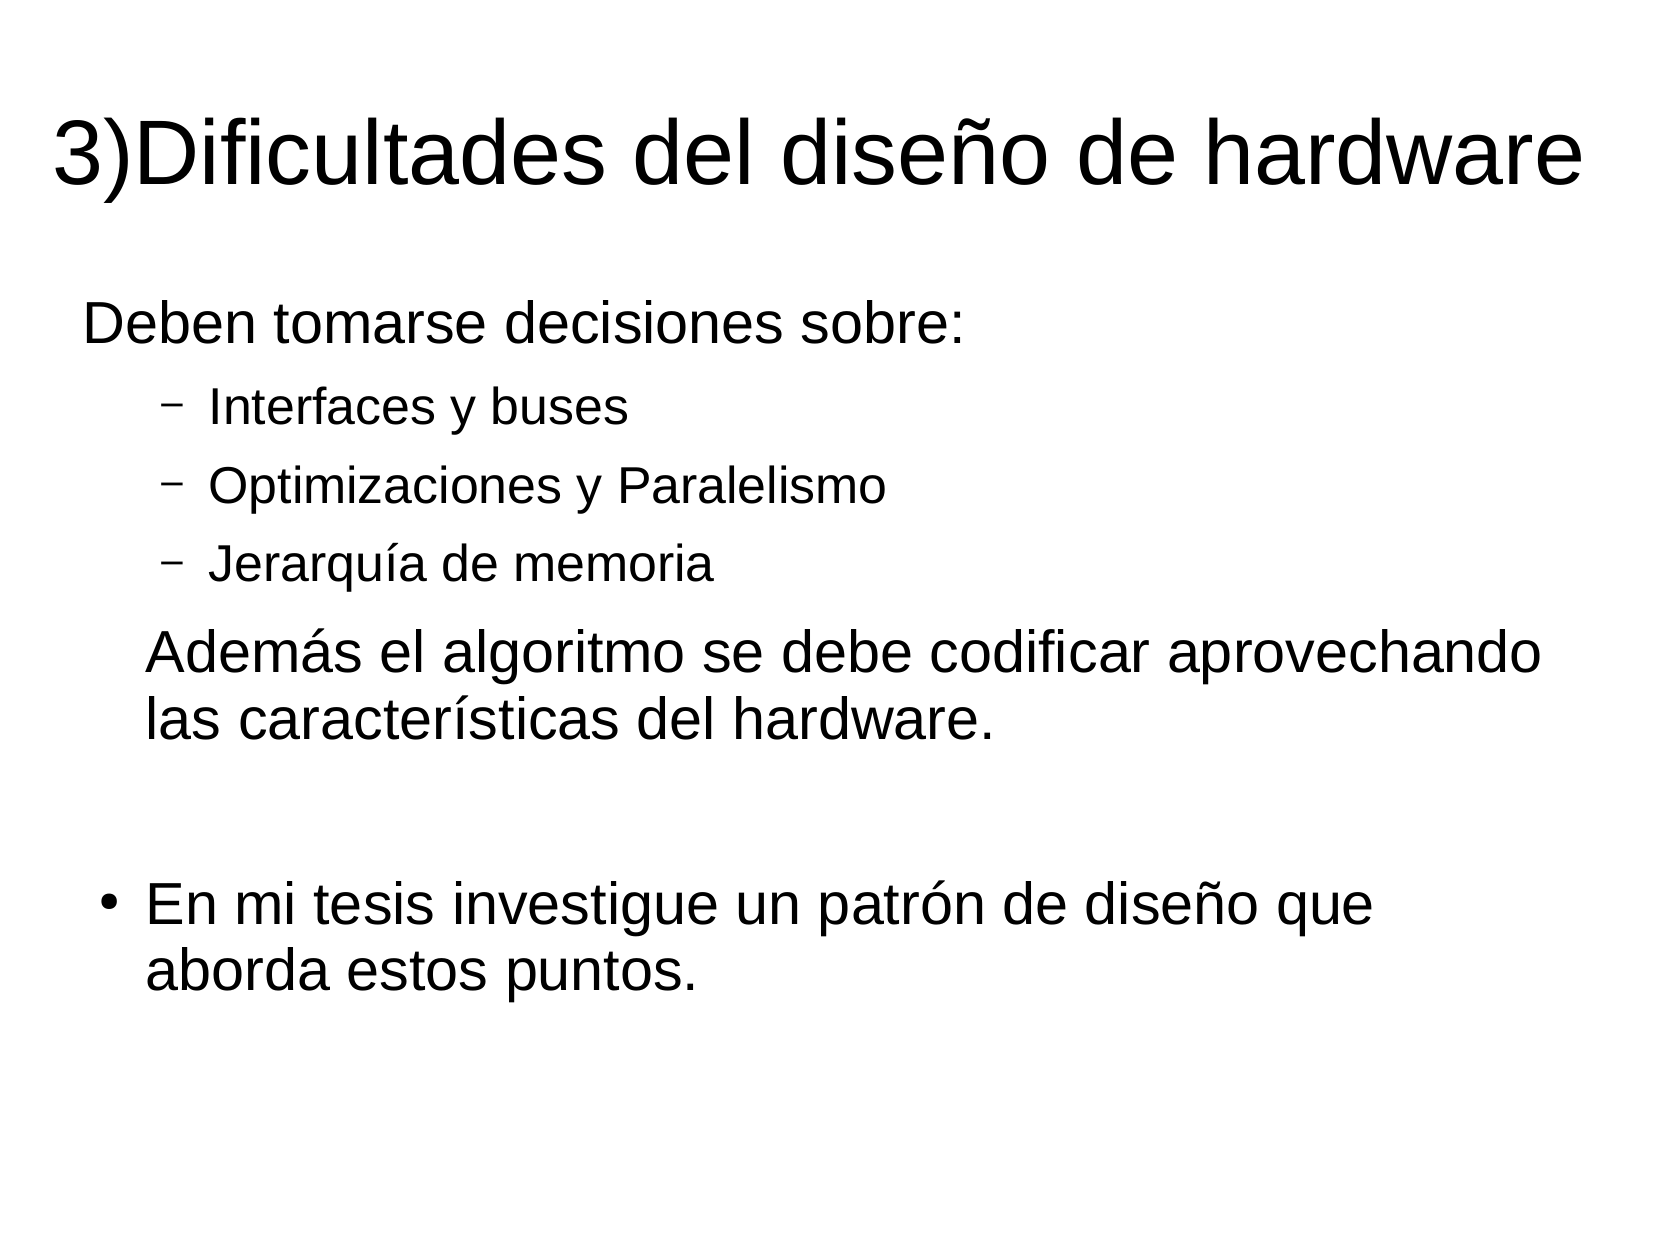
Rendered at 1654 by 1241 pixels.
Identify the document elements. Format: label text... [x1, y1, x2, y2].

list Deben tomarse decisiones sobre: Interfaces y buses Optimizaciones y Paralelismo Jerarquía de memoria Además el algoritmo se debe codificar aprovechando las características del hardware. En mi tesis investigue un patrón de diseño que aborda estos puntos. [82, 290, 1571, 1010]
title 3)Dificultades del diseño de hardware [6, 49, 1633, 257]
